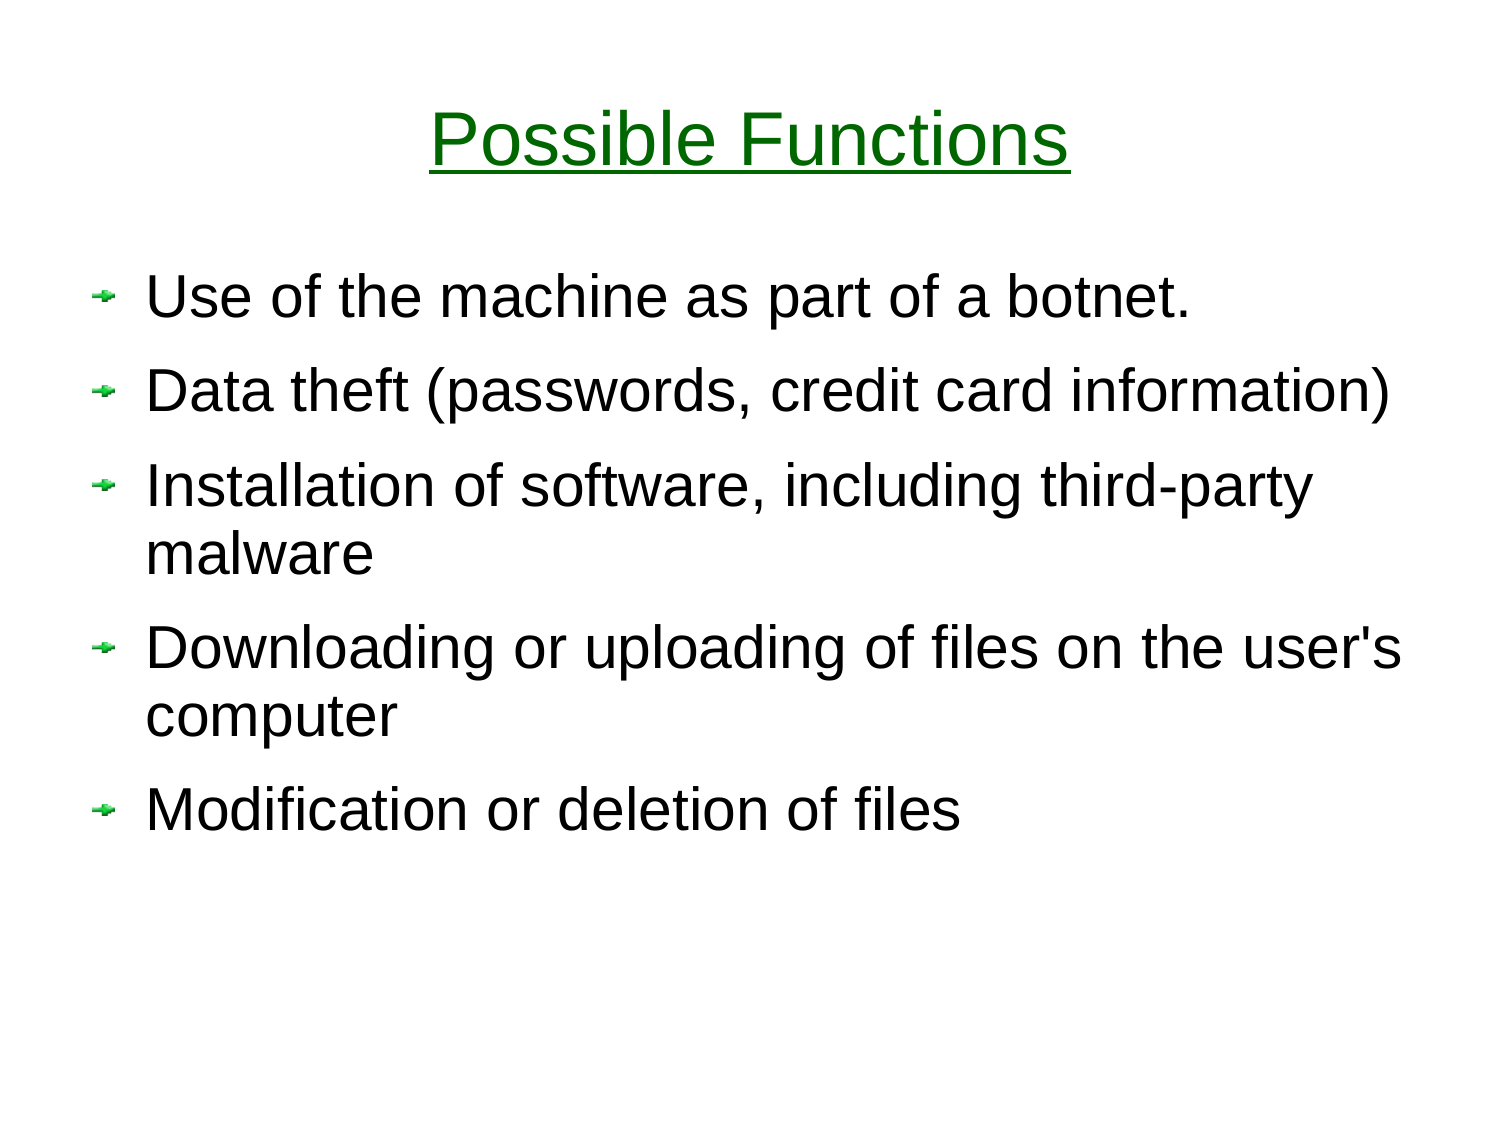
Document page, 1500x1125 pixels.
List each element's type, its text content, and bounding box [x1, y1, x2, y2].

title Possible Functions [75, 45, 1425, 233]
list Use of the machine as part of a botnet. Data theft (passwords, credit card information) Installation of software, including third-party malware Downloading or uploading of files on the user's computer Modification or deletion of files [75, 262, 1425, 1006]
